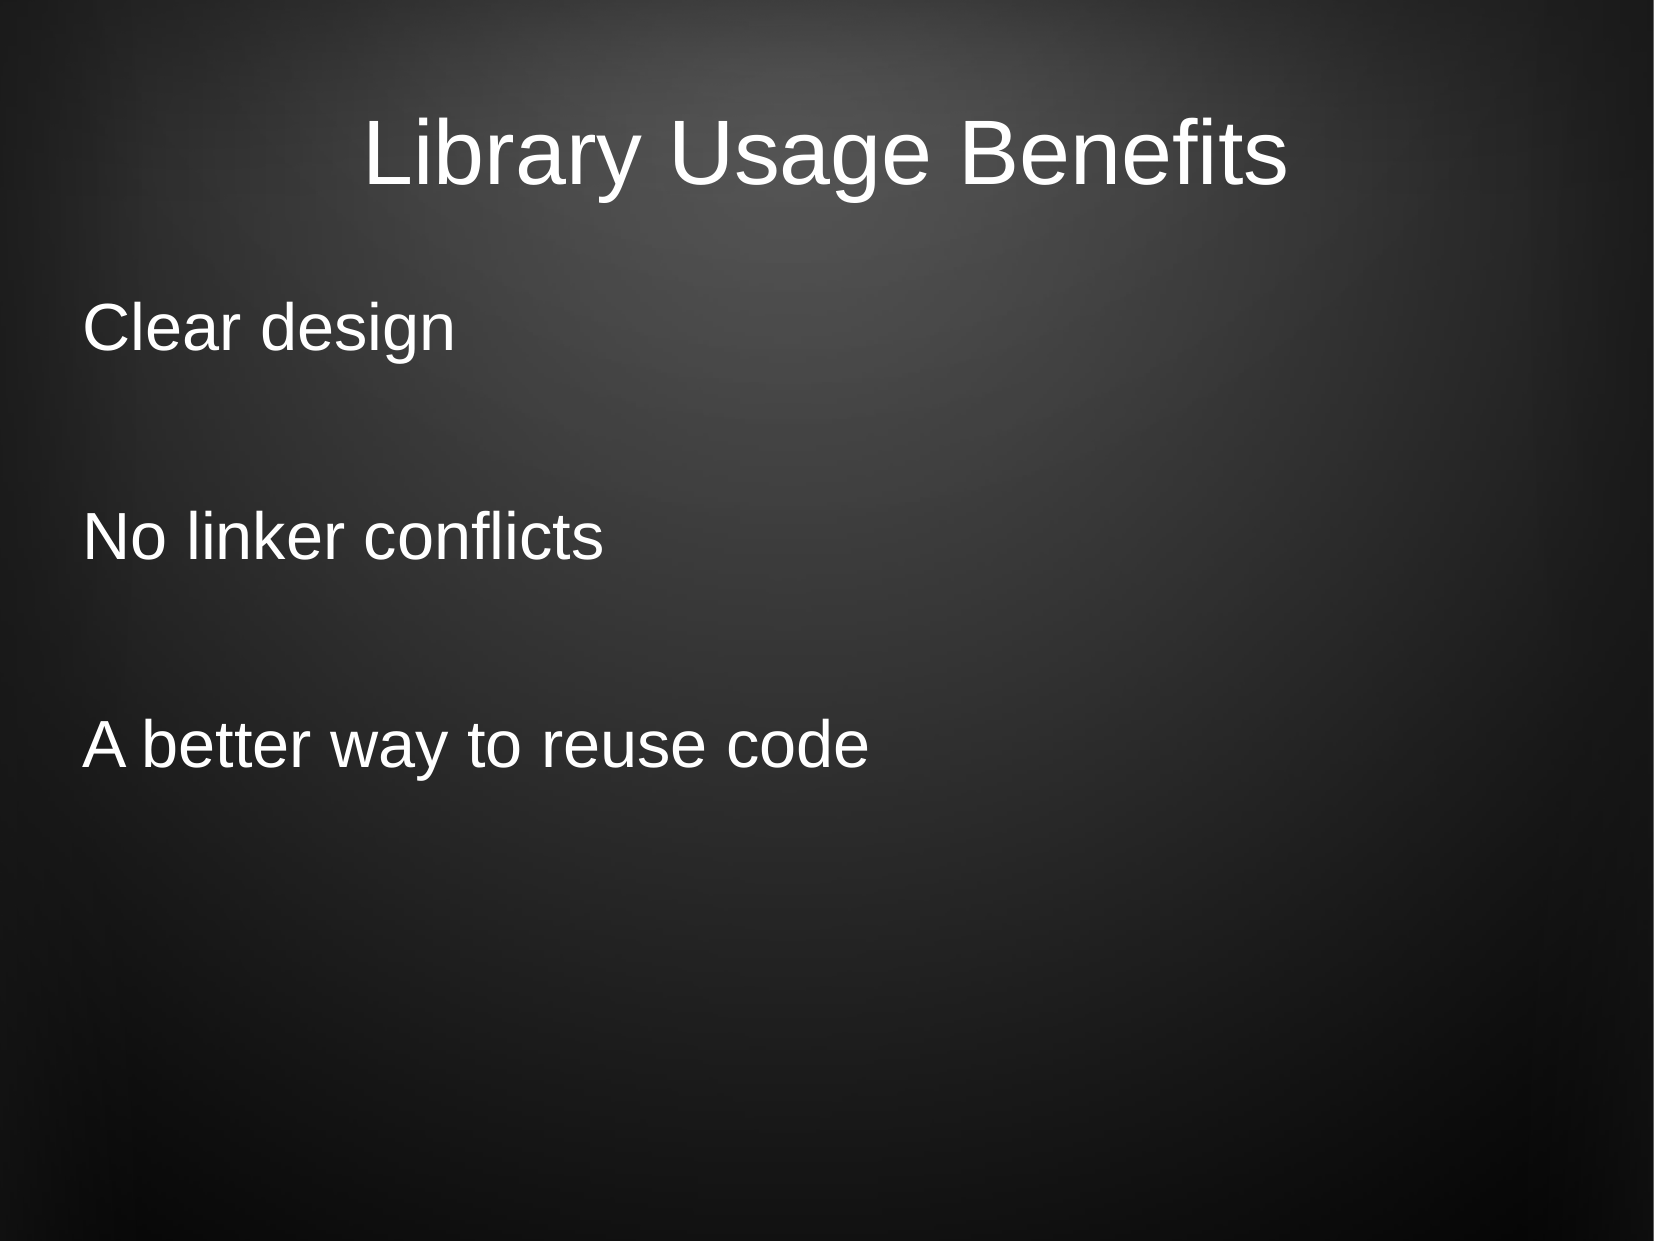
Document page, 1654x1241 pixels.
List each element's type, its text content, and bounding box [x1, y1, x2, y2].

list Clear design No linker conflicts A better way to reuse code [82, 290, 1571, 1109]
picture [0, 0, 1654, 1241]
title Library Usage Benefits [82, 49, 1571, 257]
